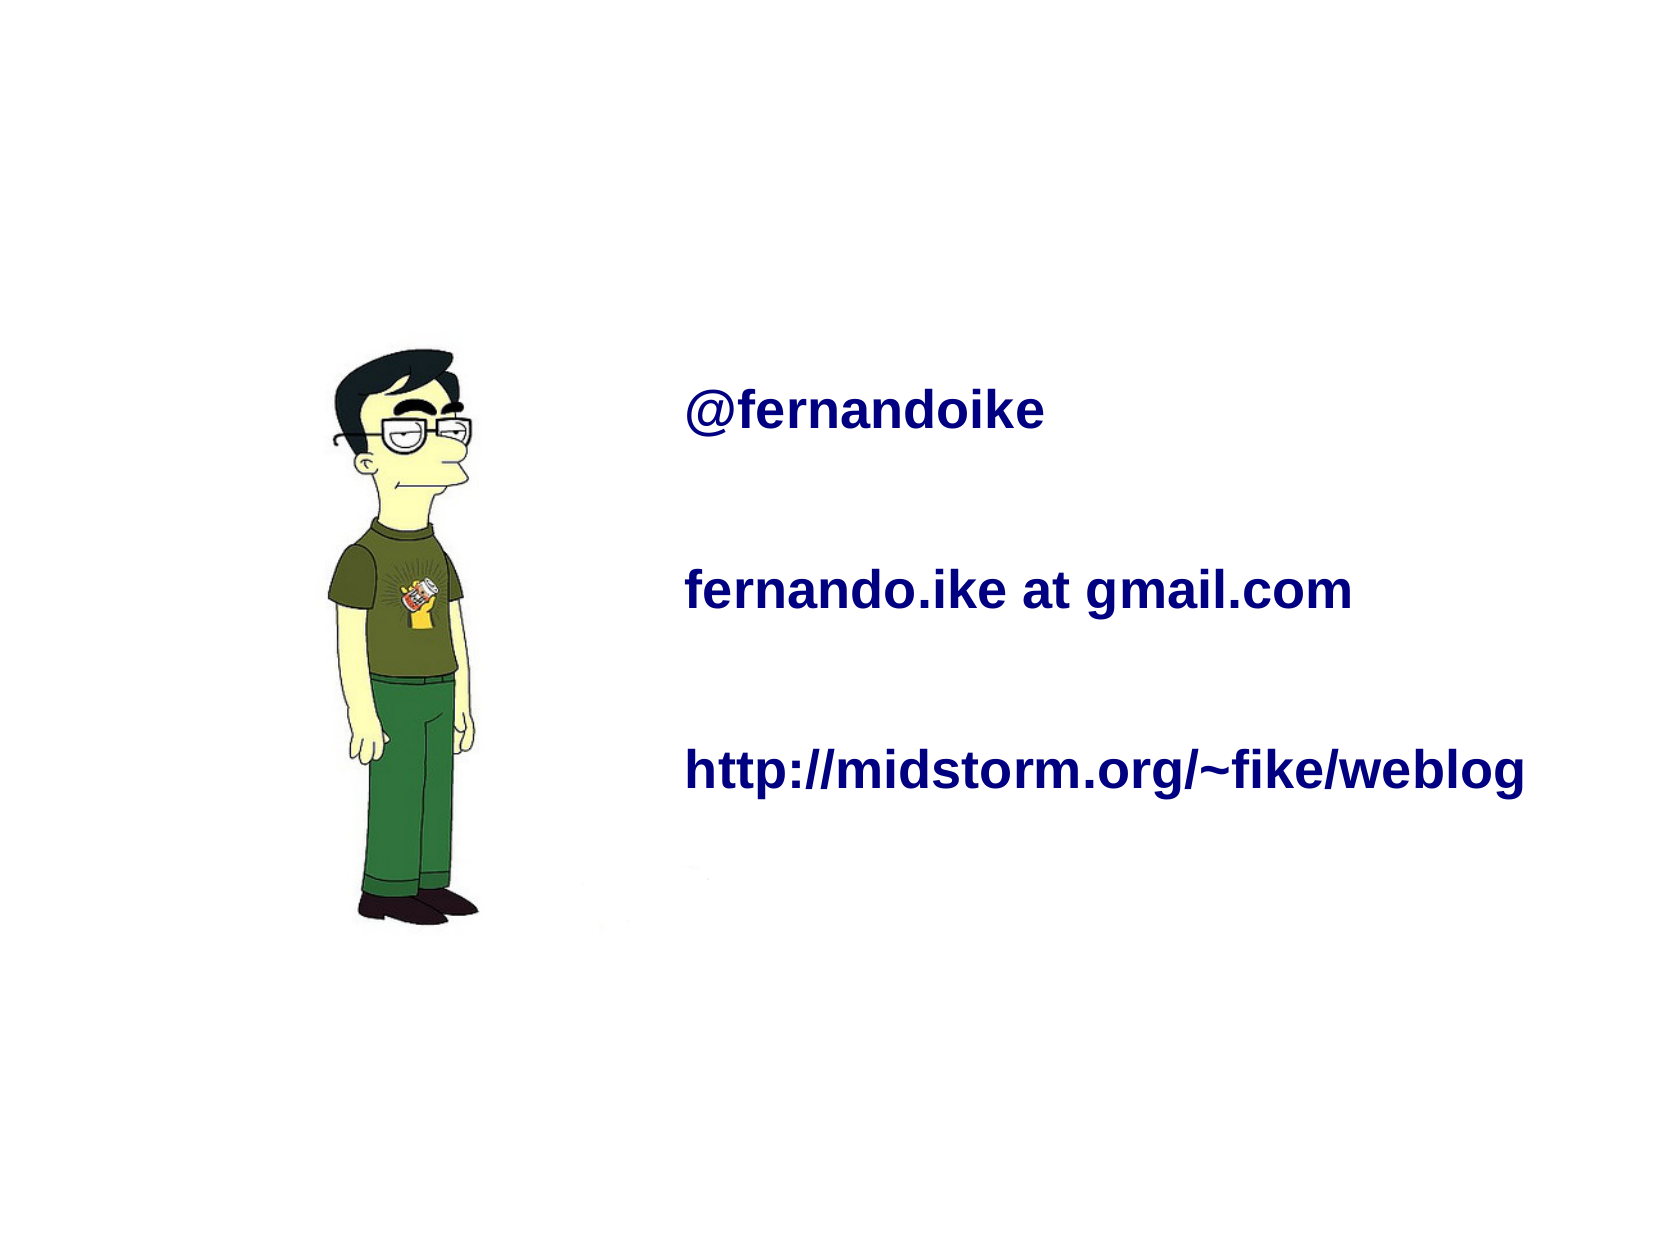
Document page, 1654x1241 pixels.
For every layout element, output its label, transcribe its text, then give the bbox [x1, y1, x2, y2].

picture [100, 210, 614, 1030]
list @fernandoike fernando.ike at gmail.com http://midstorm.org/~fike/weblog [614, 70, 1572, 1109]
